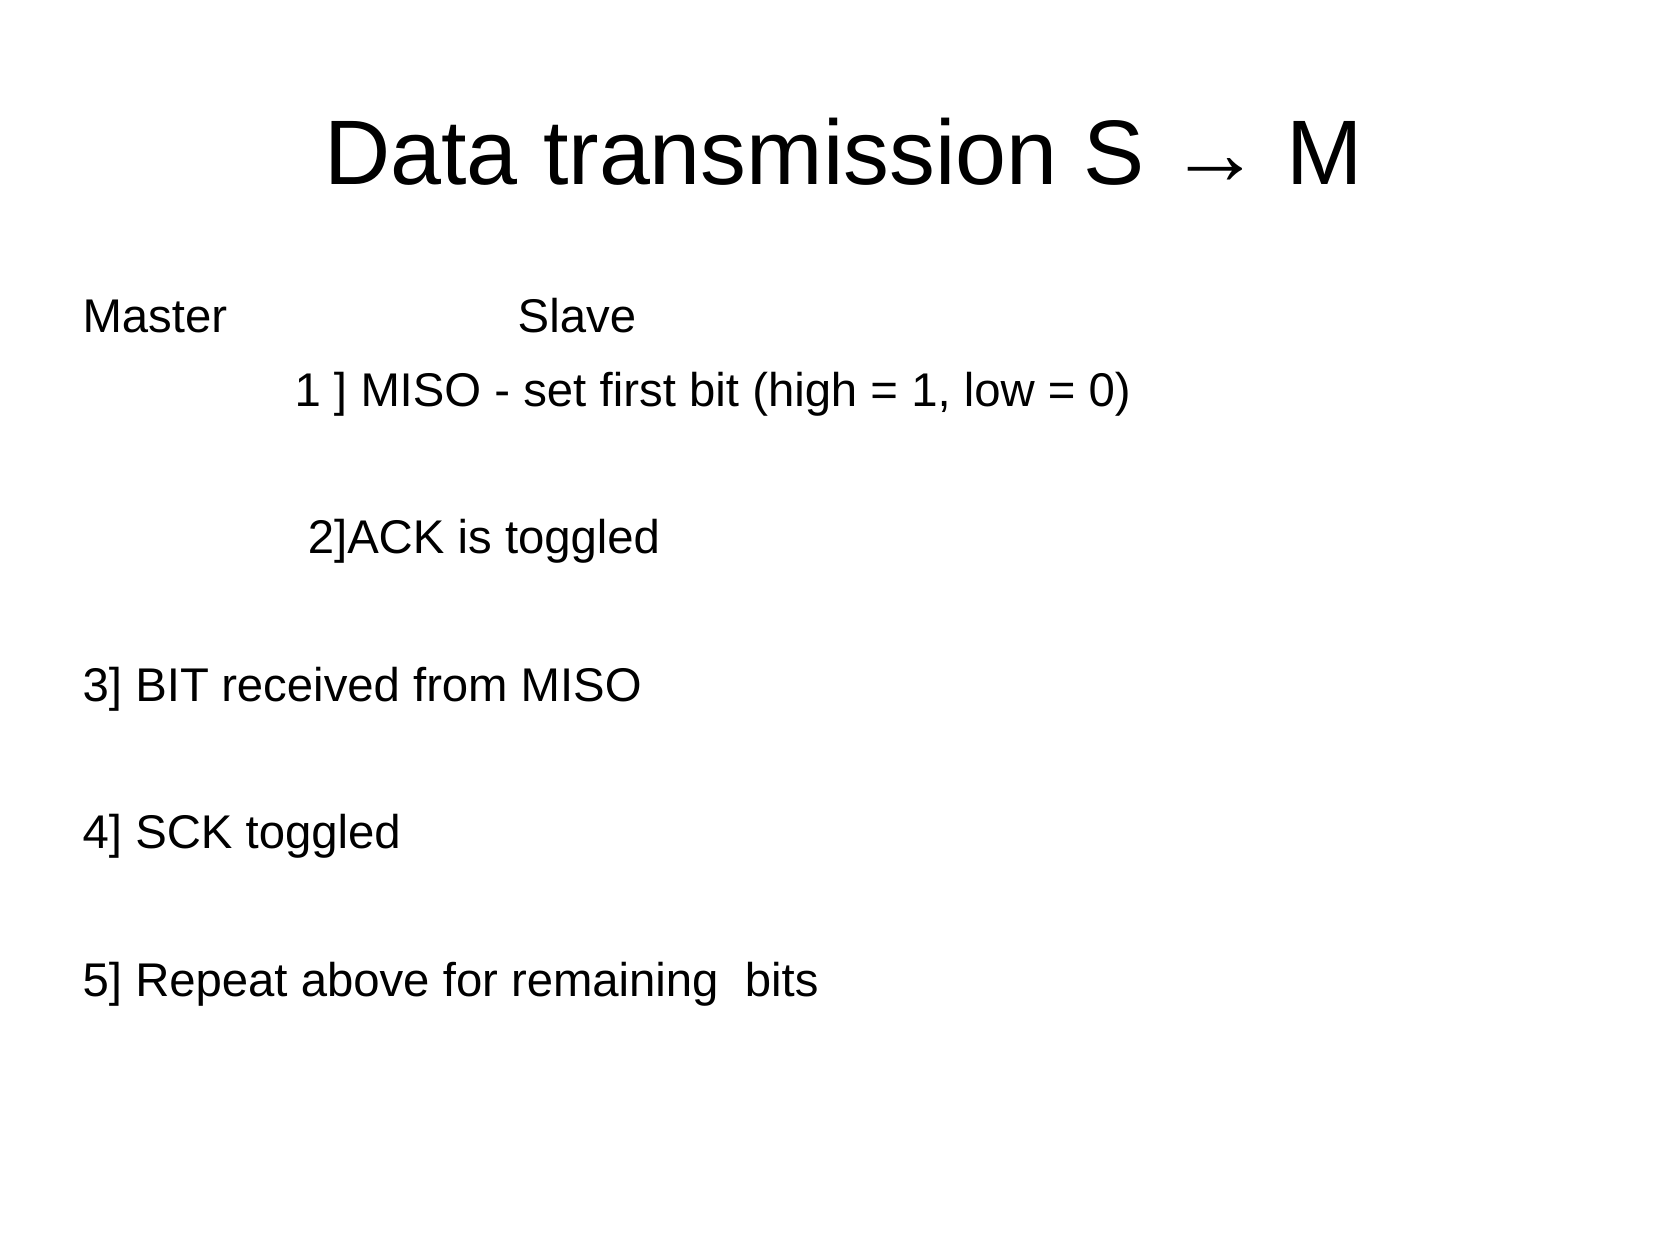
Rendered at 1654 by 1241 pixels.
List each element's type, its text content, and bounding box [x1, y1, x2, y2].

list Master Slave 1 ] MISO - set first bit (high = 1, low = 0) 2]ACK is toggled 3] BIT received from MISO 4] SCK toggled 5] Repeat above for remaining bits [82, 290, 1571, 1010]
title Data transmission S → M [82, 49, 1571, 257]
